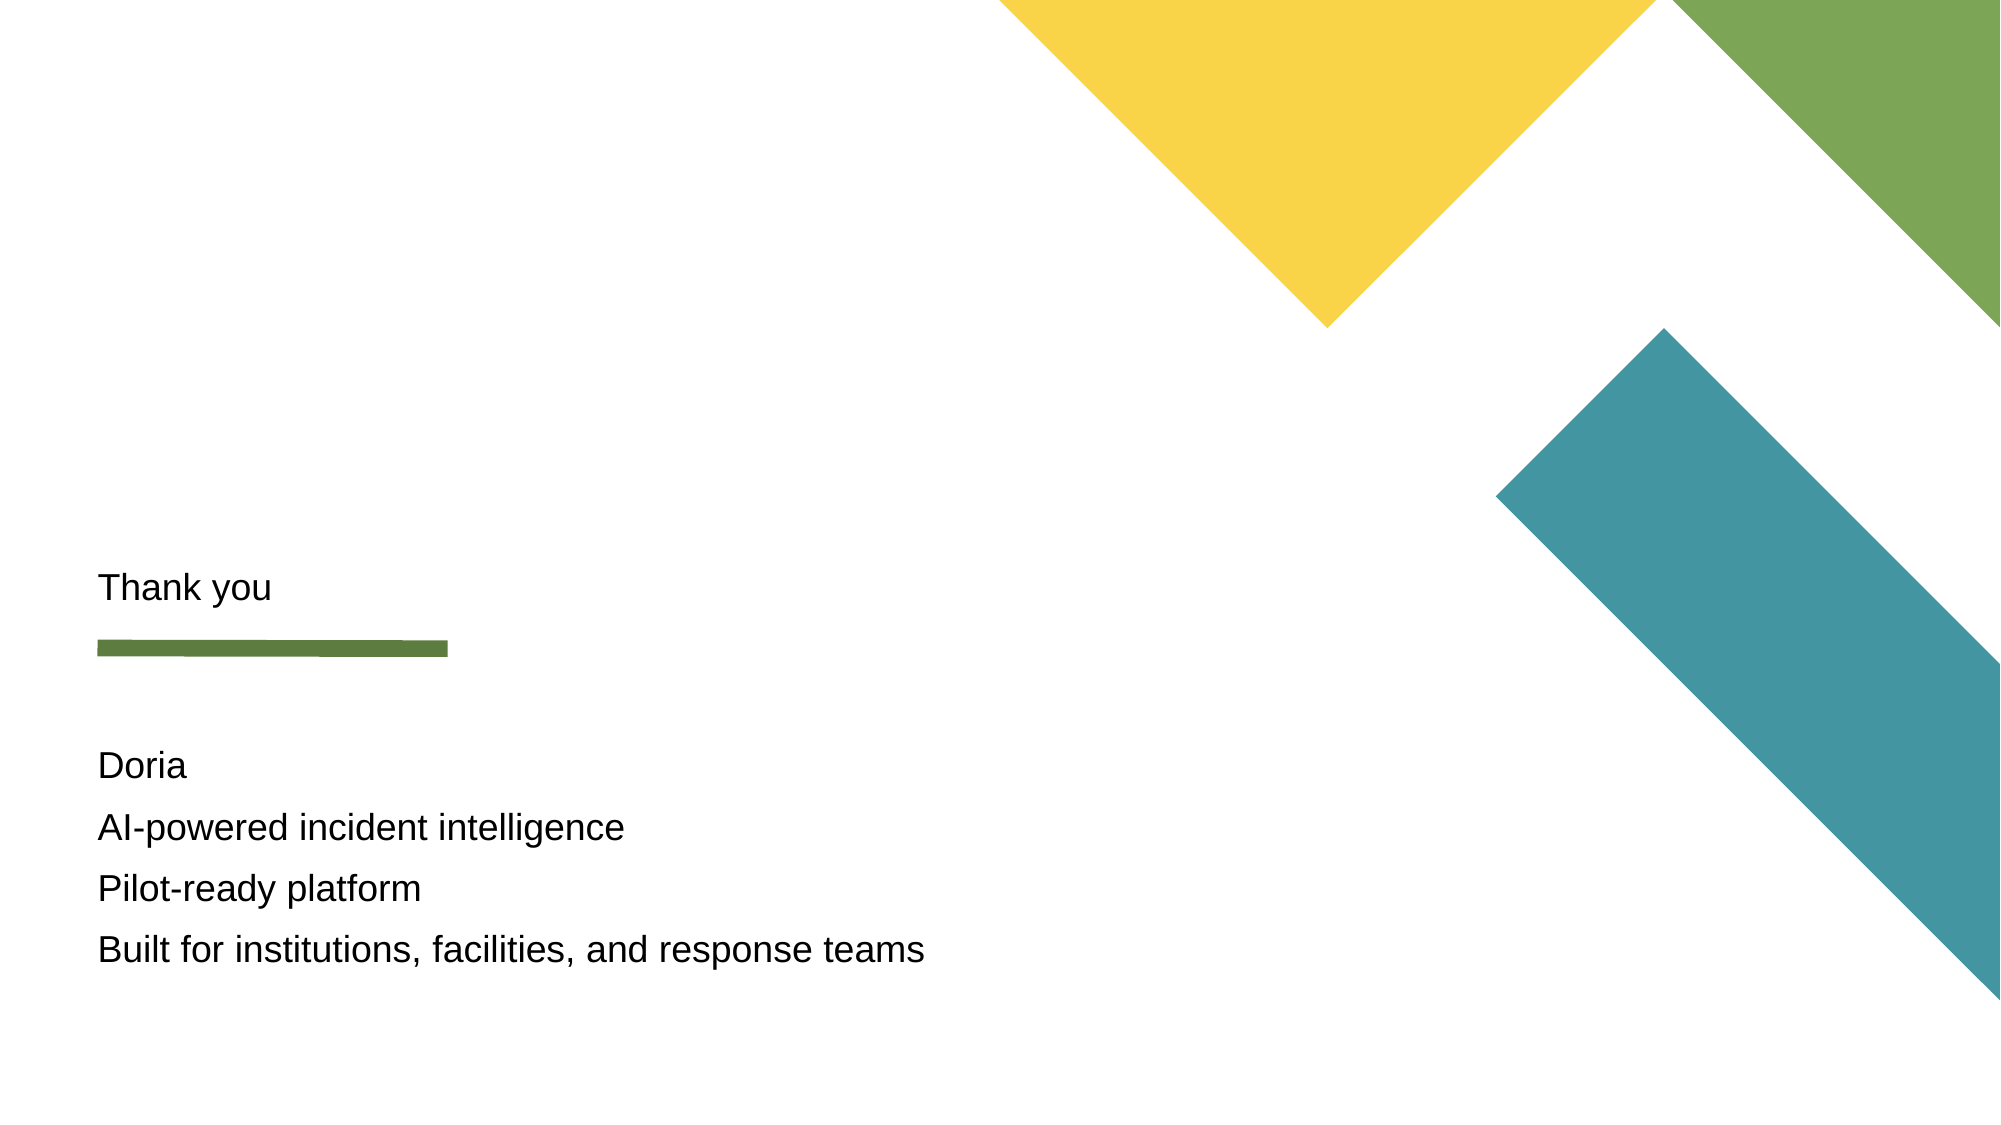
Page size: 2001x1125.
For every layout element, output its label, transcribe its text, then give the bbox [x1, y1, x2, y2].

list Doria AI-powered incident intelligence Pilot-ready platform Built for institutions, facilities, and response teams [97, 746, 998, 1017]
title Thank you [97, 67, 998, 608]
